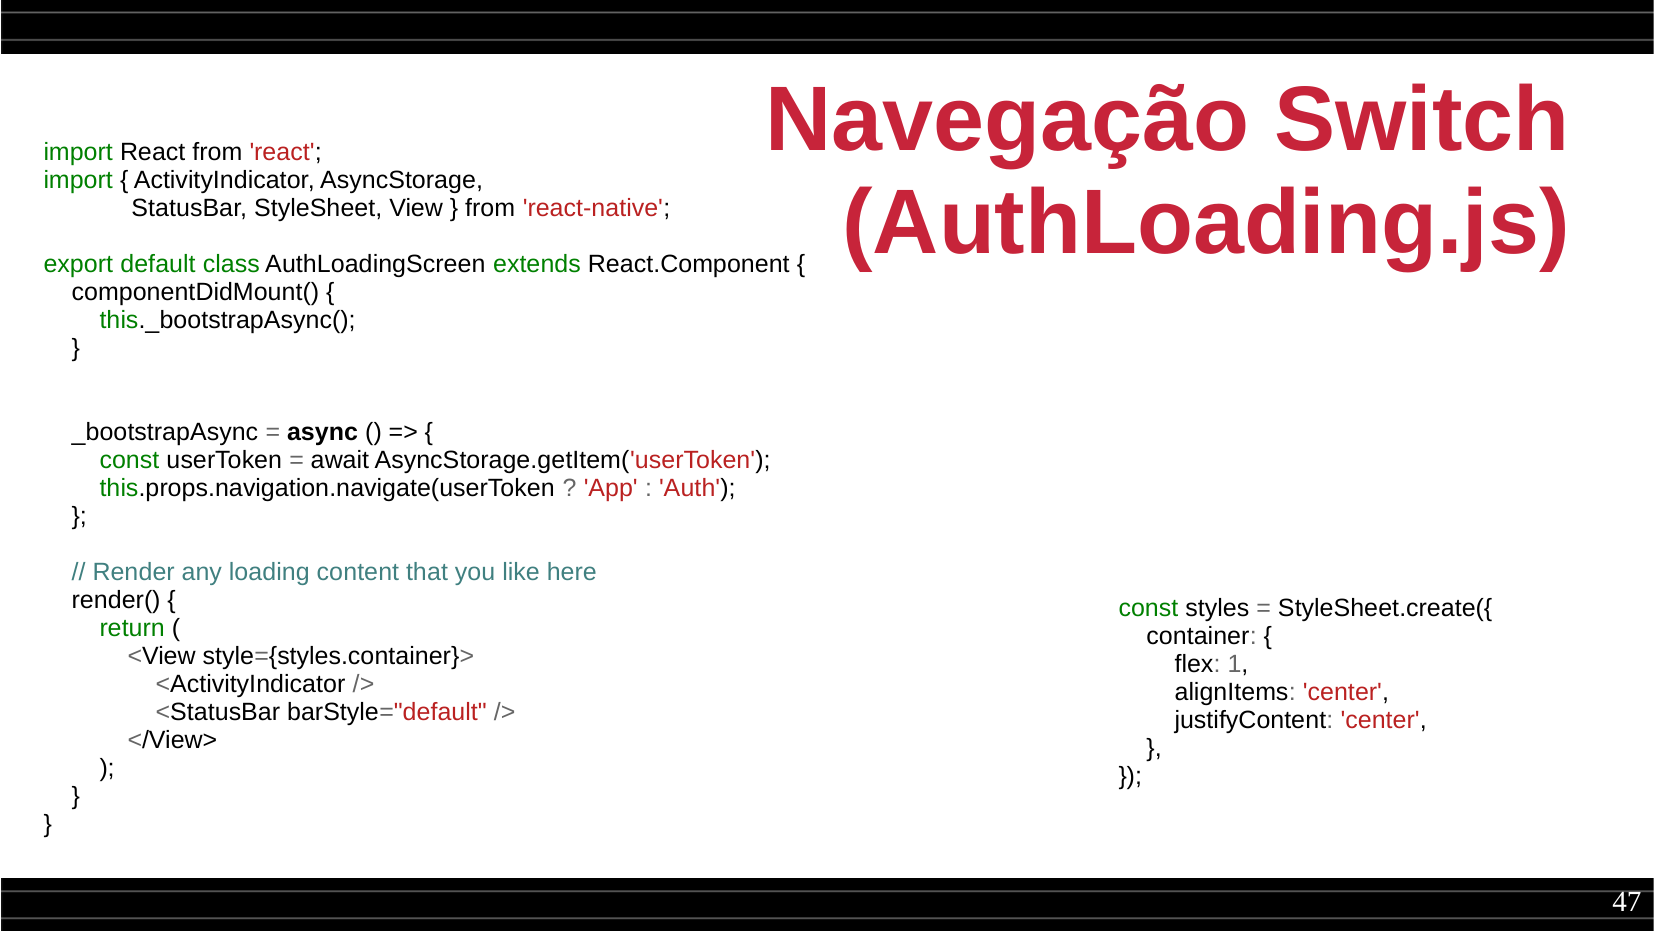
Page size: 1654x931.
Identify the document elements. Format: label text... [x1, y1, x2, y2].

picture [1, 0, 1654, 54]
text_box import React from 'react'; import { ActivityIndicator, AsyncStorage, StatusBar, StyleSheet, View } from 'react-native'; export default class AuthLoadingScreen extends React.Component { componentDidMount() { this._bootstrapAsync(); } _bootstrapAsync = async () => { const userToken = await AsyncStorage.getItem('userToken'); this.props.navigation.navigate(userToken ? 'App' : 'Auth'); }; // Render any loading content that you like here render() { return ( <View style={styles.container}> <ActivityIndicator /> <StatusBar barStyle="default" /> </View> ); } } [28, 130, 1391, 846]
picture [1, 878, 1654, 931]
text_box const styles = StyleSheet.create({ container: { flex: 1, alignItems: 'center', justifyContent: 'center', }, }); [1103, 586, 1515, 798]
title Navegação Switch (AuthLoading.js) [82, 67, 1571, 273]
